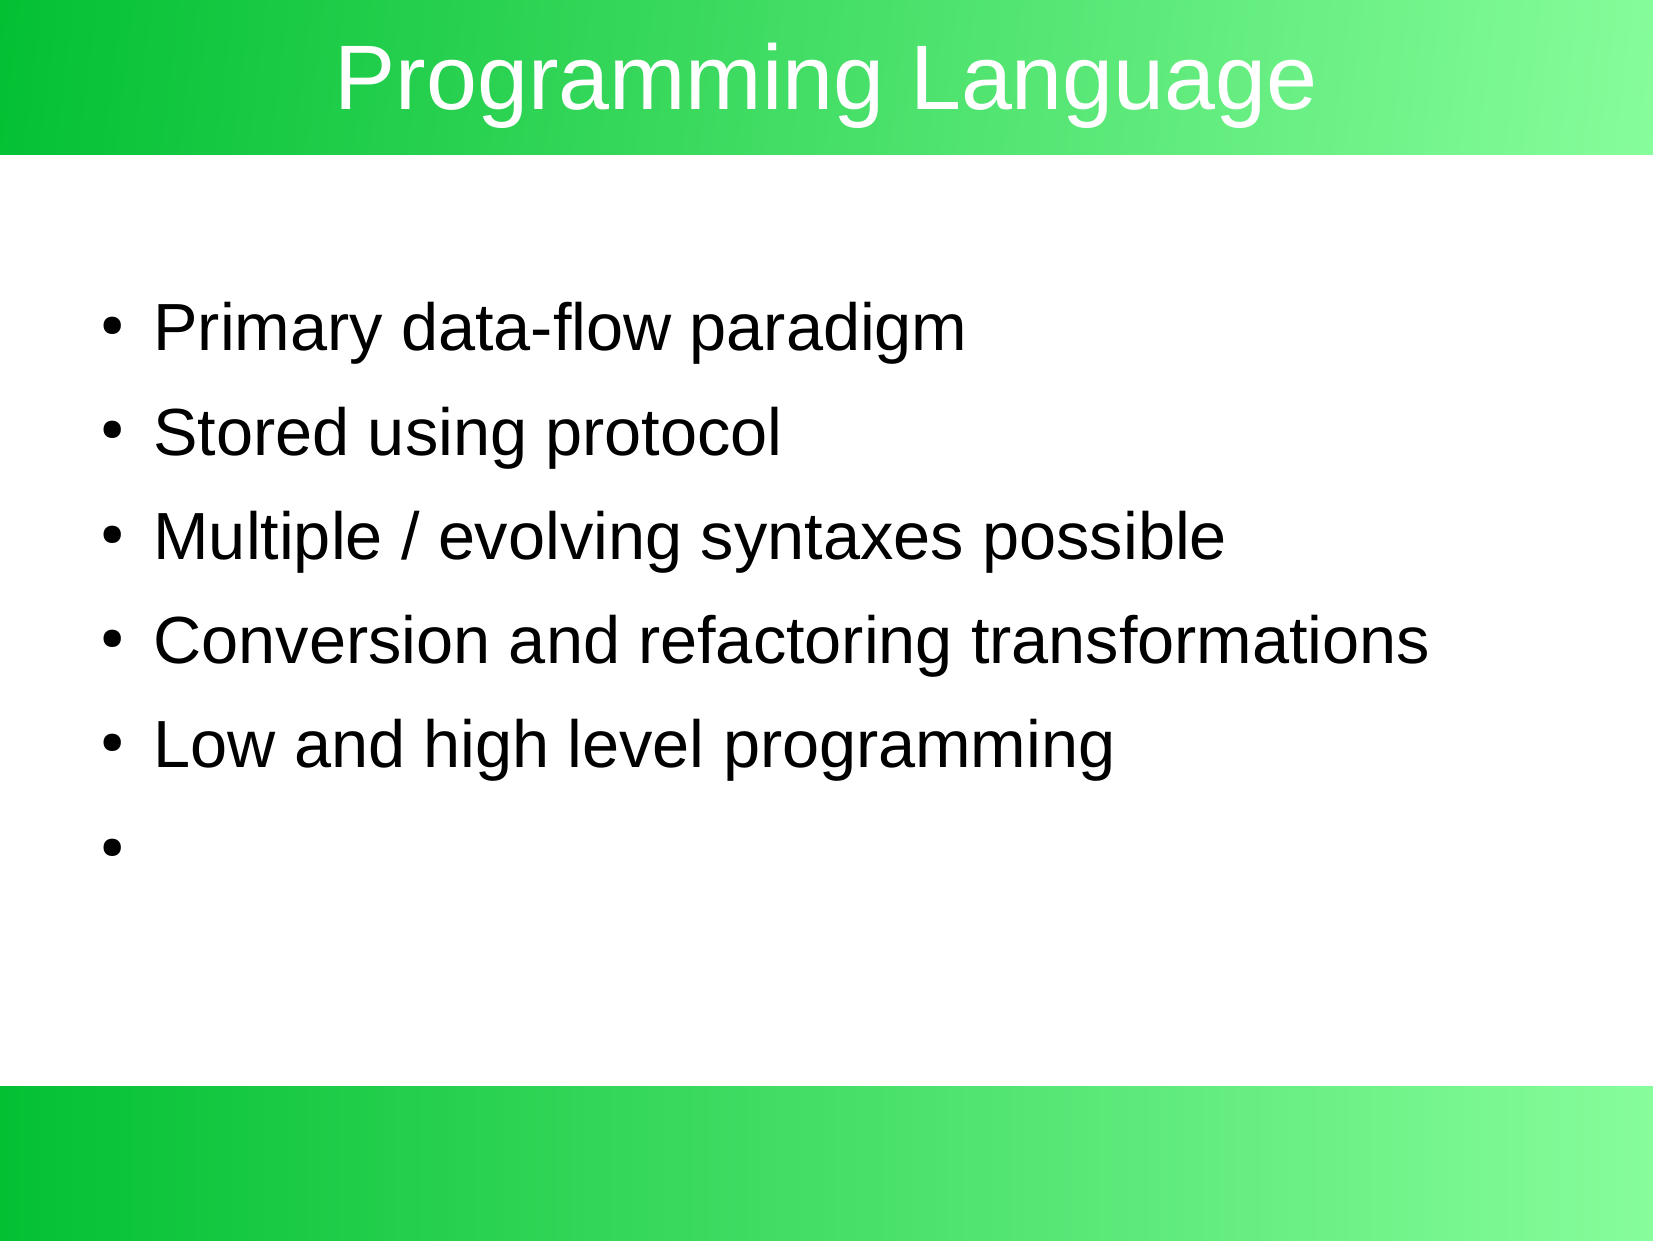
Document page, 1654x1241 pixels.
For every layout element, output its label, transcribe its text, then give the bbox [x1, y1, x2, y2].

title Programming Language [82, 25, 1571, 130]
list Primary data-flow paradigm Stored using protocol Multiple / evolving syntaxes possible Conversion and refactoring transformations Low and high level programming [82, 290, 1571, 1010]
